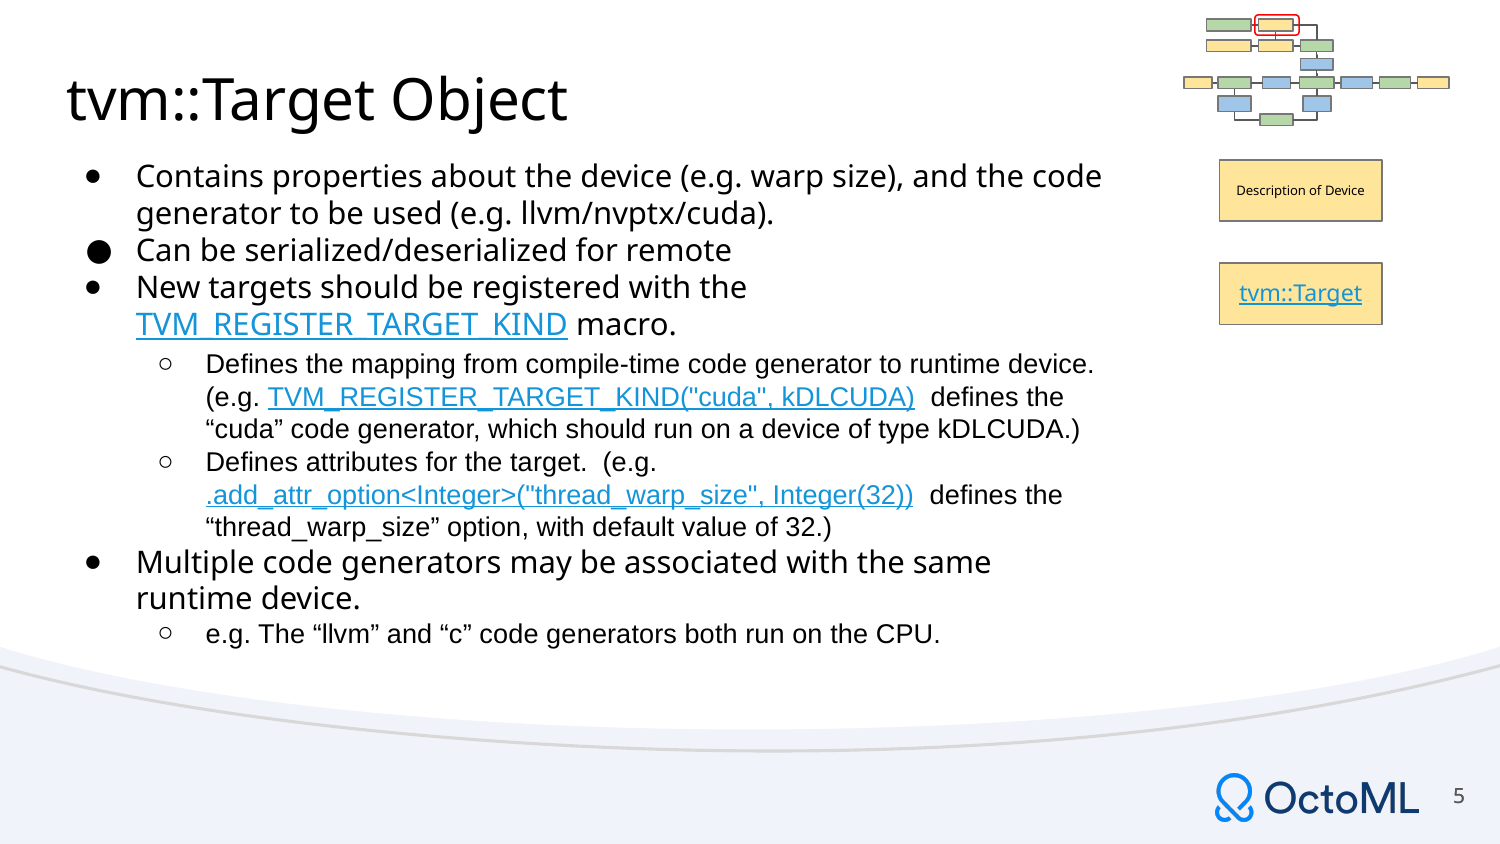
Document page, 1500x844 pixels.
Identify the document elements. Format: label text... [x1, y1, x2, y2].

text_box Description of Device [1219, 159, 1382, 222]
slide_number <number> [1389, 764, 1480, 830]
list Contains properties about the device (e.g. warp size), and the code generator to be used (e.g. llvm/nvptx/cuda). Can be serialized/deserialized for remote New targets should be registered with the TVM_REGISTER_TARGET_KIND macro. Defines the mapping from compile-time code generator to runtime device. (e.g. TVM_REGISTER_TARGET_KIND("cuda", kDLCUDA) defines the “cuda” code generator, which should run on a device of type kDLCUDA.) Defines attributes for the target. (e.g. .add_attr_option<Integer>("thread_warp_size", Integer(32)) defines the “thread_warp_size” option, with default value of 32.) Multiple code generators may be associated with the same runtime device. e.g. The “llvm” and “c” code generators both run on the CPU. [51, 141, 1129, 667]
picture [1215, 773, 1389, 822]
text_box tvm::Target [1219, 262, 1382, 325]
title tvm::Target Object [51, 47, 1449, 142]
